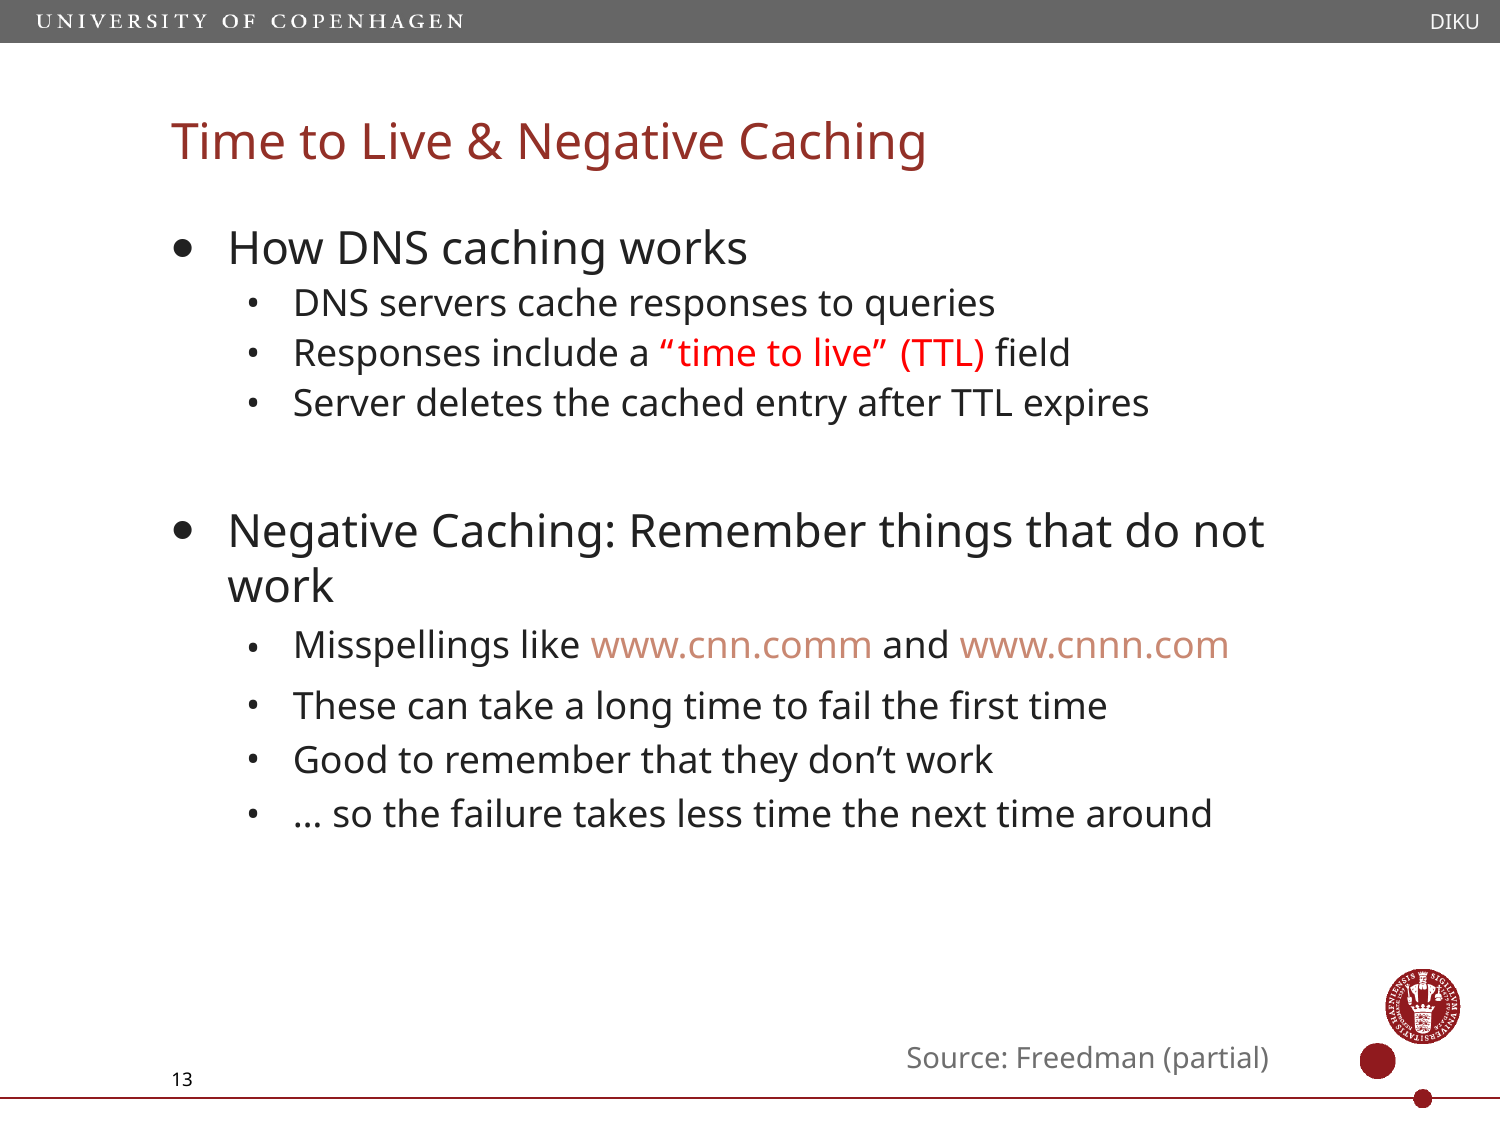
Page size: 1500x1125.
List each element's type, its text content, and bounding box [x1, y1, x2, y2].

text_box <number> [171, 1067, 522, 1092]
text_box DIKU [469, 0, 1495, 43]
picture [0, 910, 1500, 1122]
text_box Source: Freedman (partial) [891, 1031, 1341, 1083]
title Time to Live & Negative Caching [171, 75, 1329, 171]
list How DNS caching works DNS servers cache responses to queries Responses include a “time to live” (TTL) field Server deletes the cached entry after TTL expires Negative Caching: Remember things that do not work Misspellings like www.cnn.comm and www.cnnn.com These can take a long time to fail the first time Good to remember that they don’t work … so the failure takes less time the next time around [171, 225, 1329, 900]
